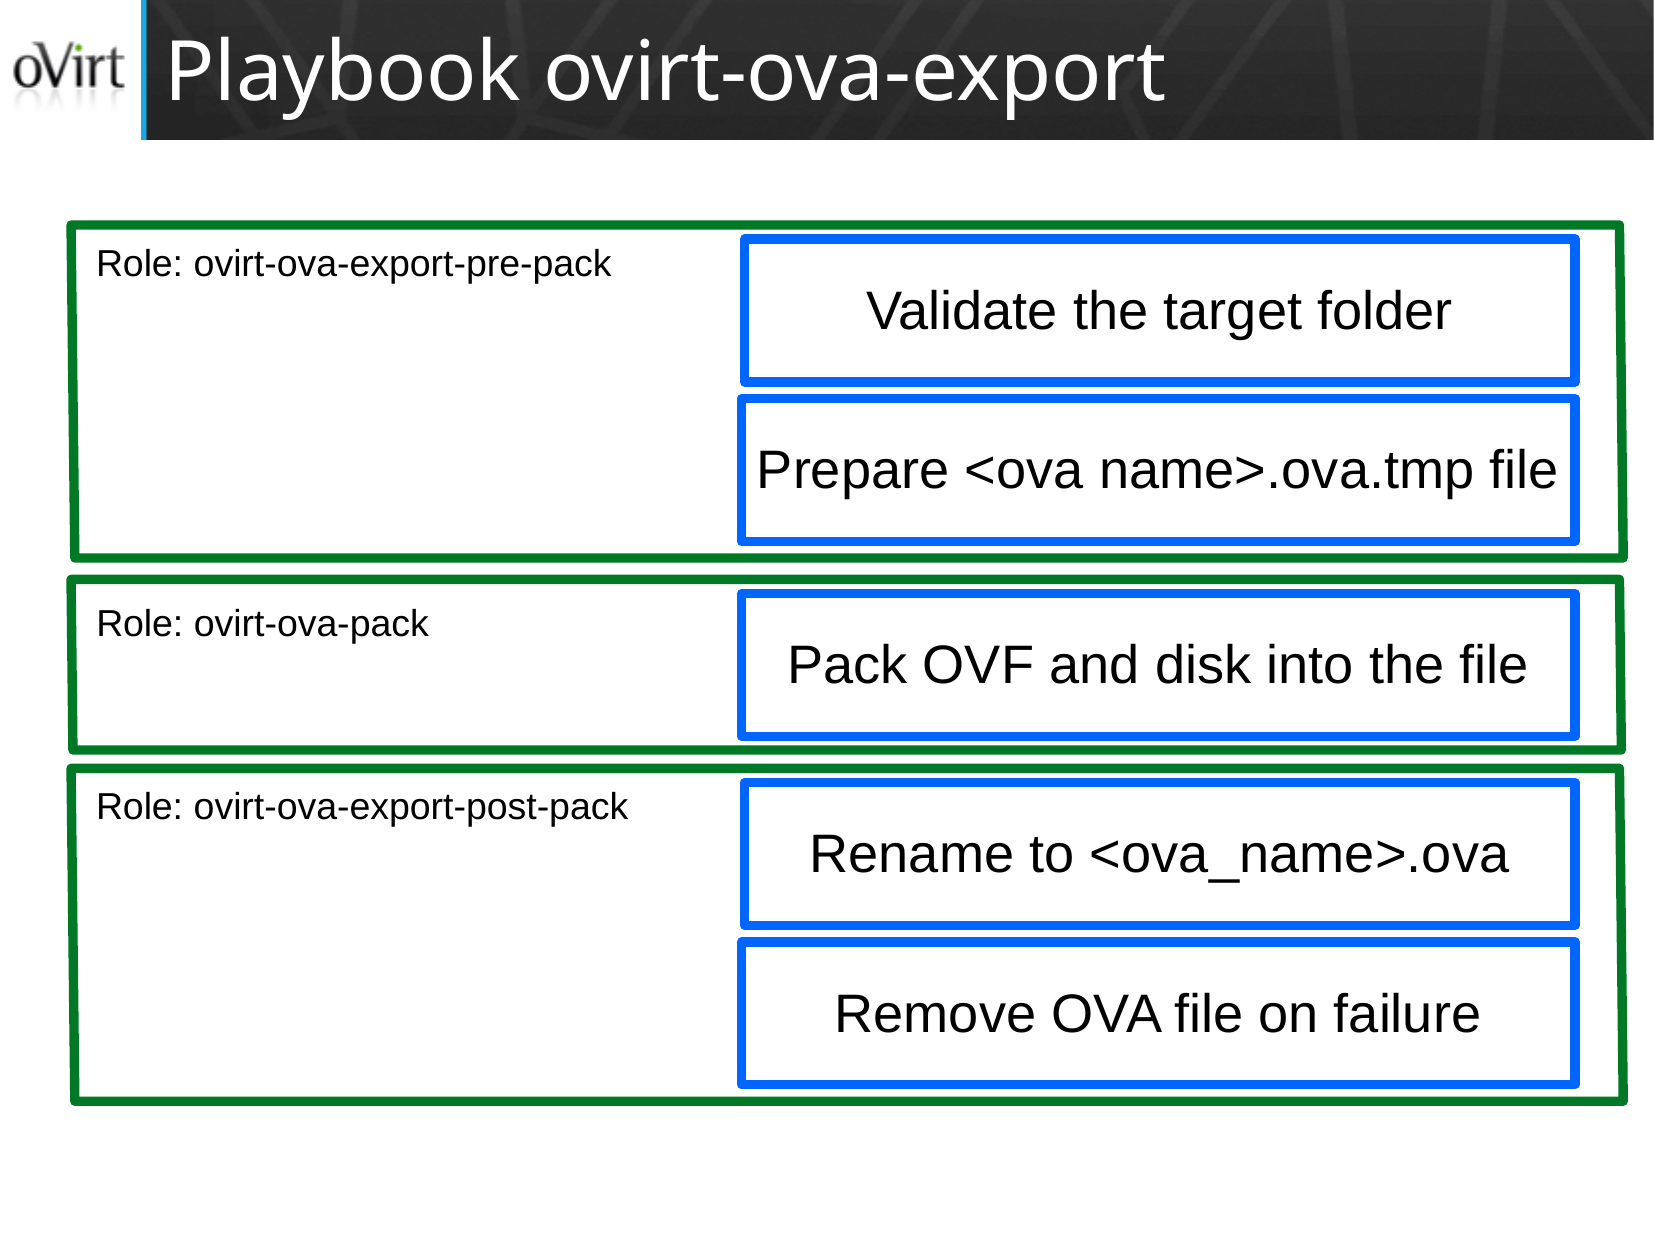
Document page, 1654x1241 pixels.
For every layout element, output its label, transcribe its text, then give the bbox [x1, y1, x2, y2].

text_box Validate the target folder [744, 239, 1576, 382]
text_box Rename to <ova_name>.ova [744, 782, 1576, 926]
text_box Role: ovirt-ova-export-pre-pack [81, 234, 627, 292]
title Playbook ovirt-ova-export [164, 18, 1653, 119]
text_box Role: ovirt-ova-export-post-pack [81, 777, 644, 835]
text_box Pack OVF and disk into the file [741, 593, 1576, 737]
text_box Role: ovirt-ova-pack [81, 594, 444, 652]
text_box Prepare <ova name>.ova.tmp file [741, 398, 1576, 542]
text_box Remove OVA file on failure [741, 941, 1576, 1085]
picture [0, 0, 1654, 140]
